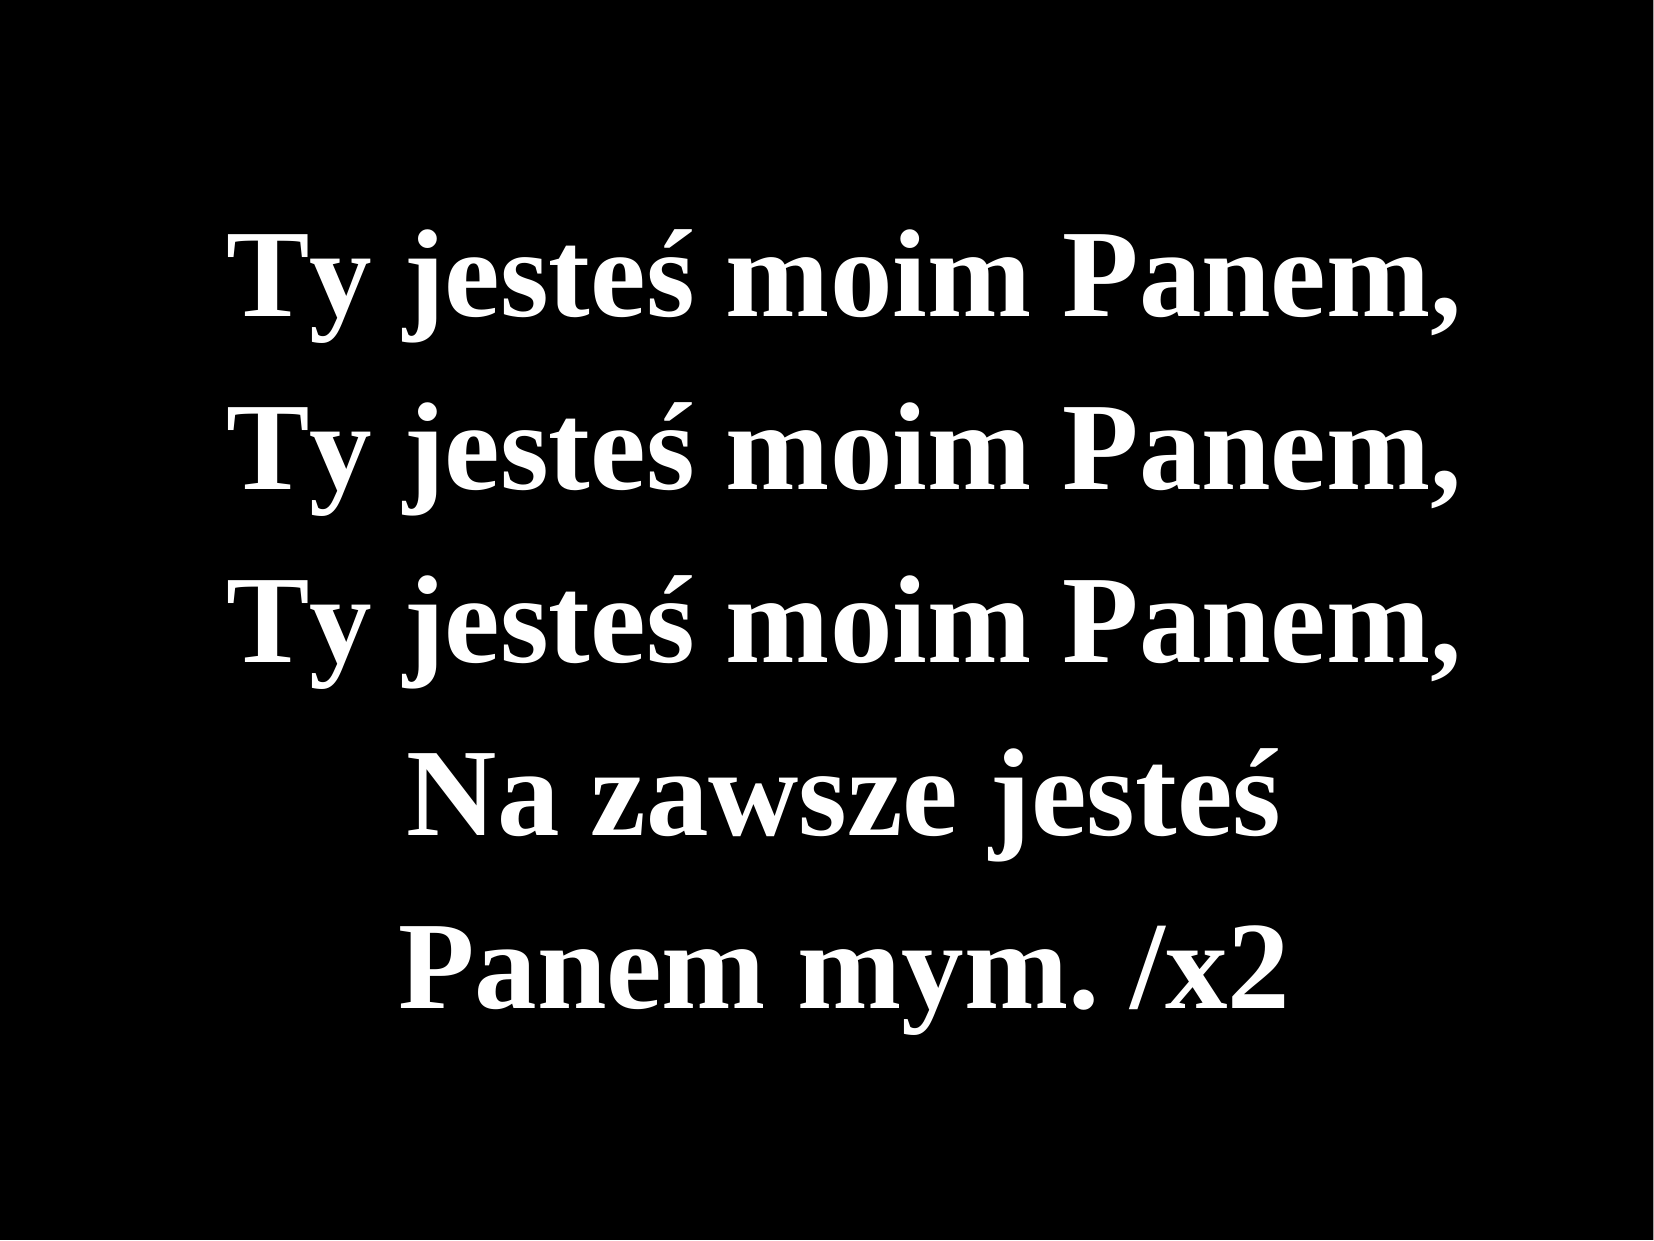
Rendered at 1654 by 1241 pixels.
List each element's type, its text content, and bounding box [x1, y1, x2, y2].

subtitle Ty jesteś moim Panem, ppp Ty jesteś moim Panem, ppp Ty jesteś moim Panem, ppp Na zawsze jesteś ppp Panem mym. /x2 [0, 0, 1654, 1241]
